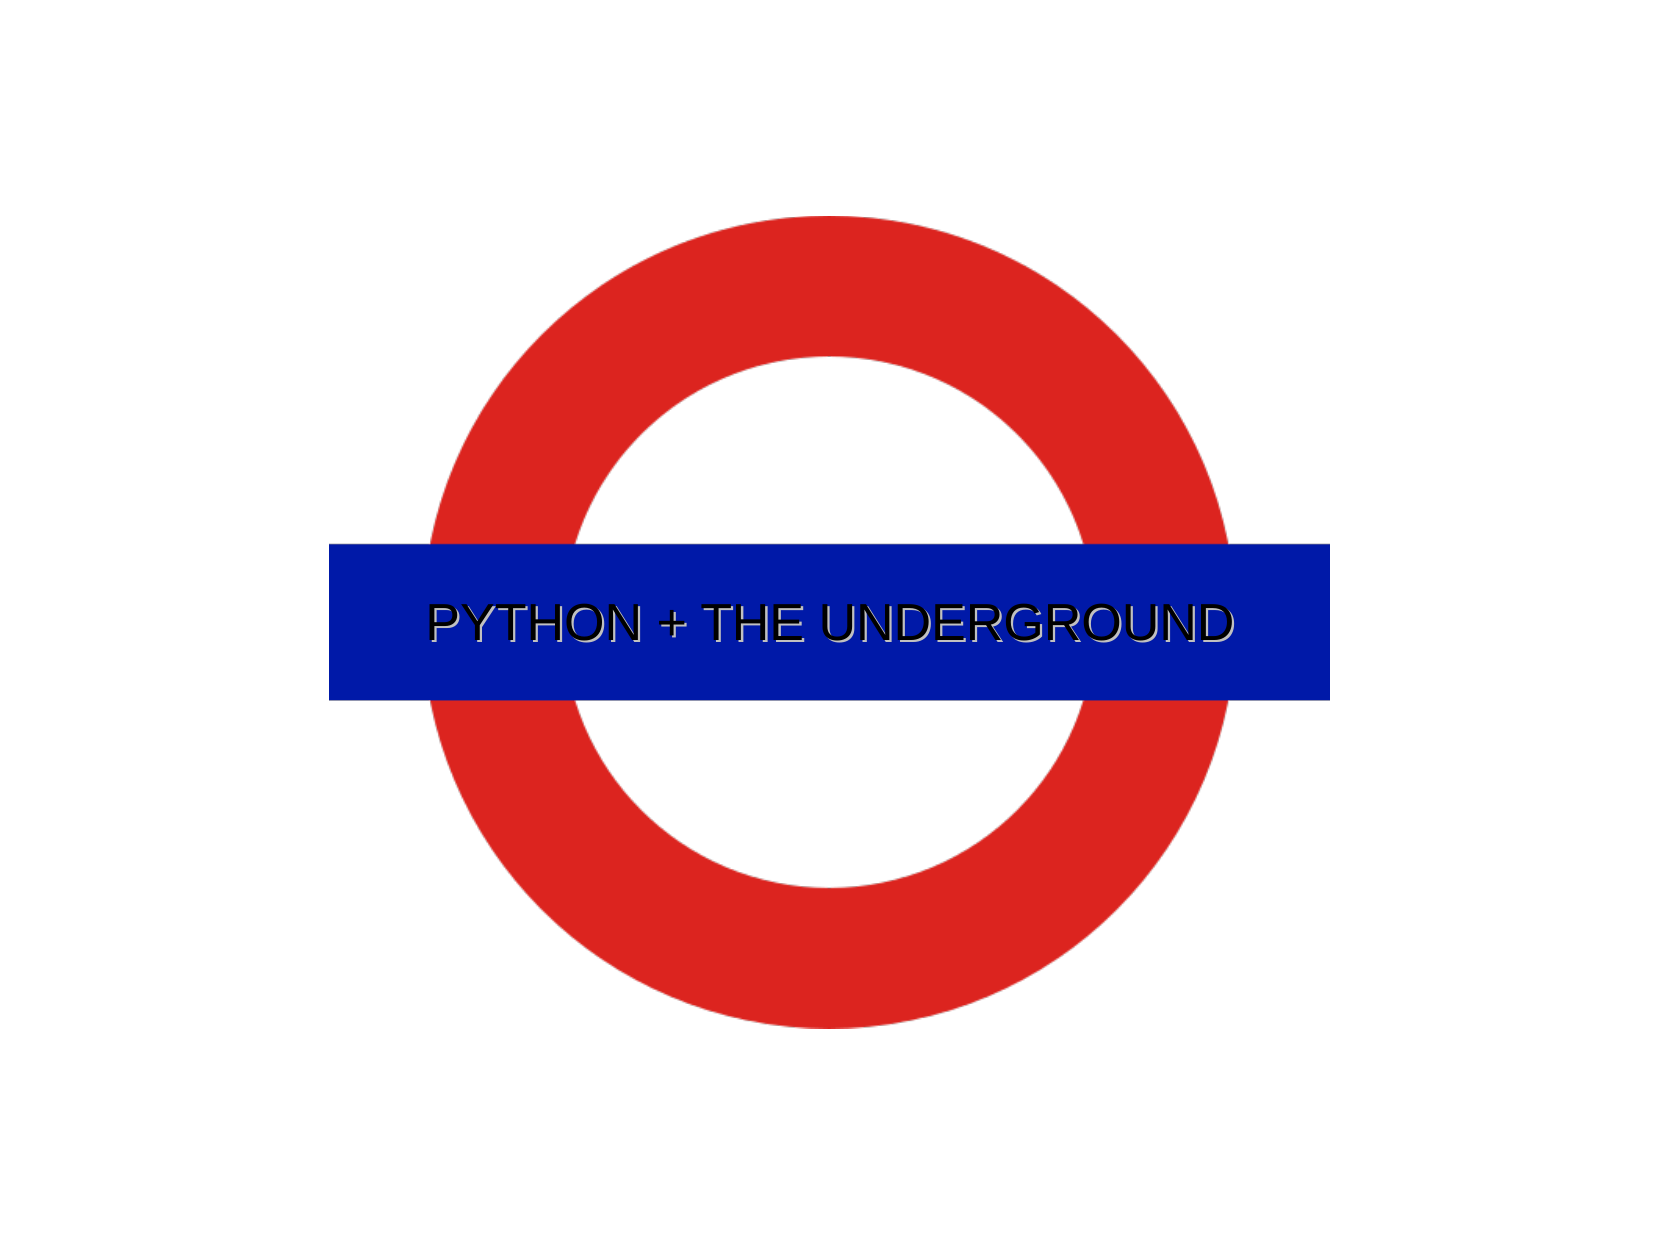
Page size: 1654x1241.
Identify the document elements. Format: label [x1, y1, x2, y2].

picture [329, 216, 1330, 1029]
